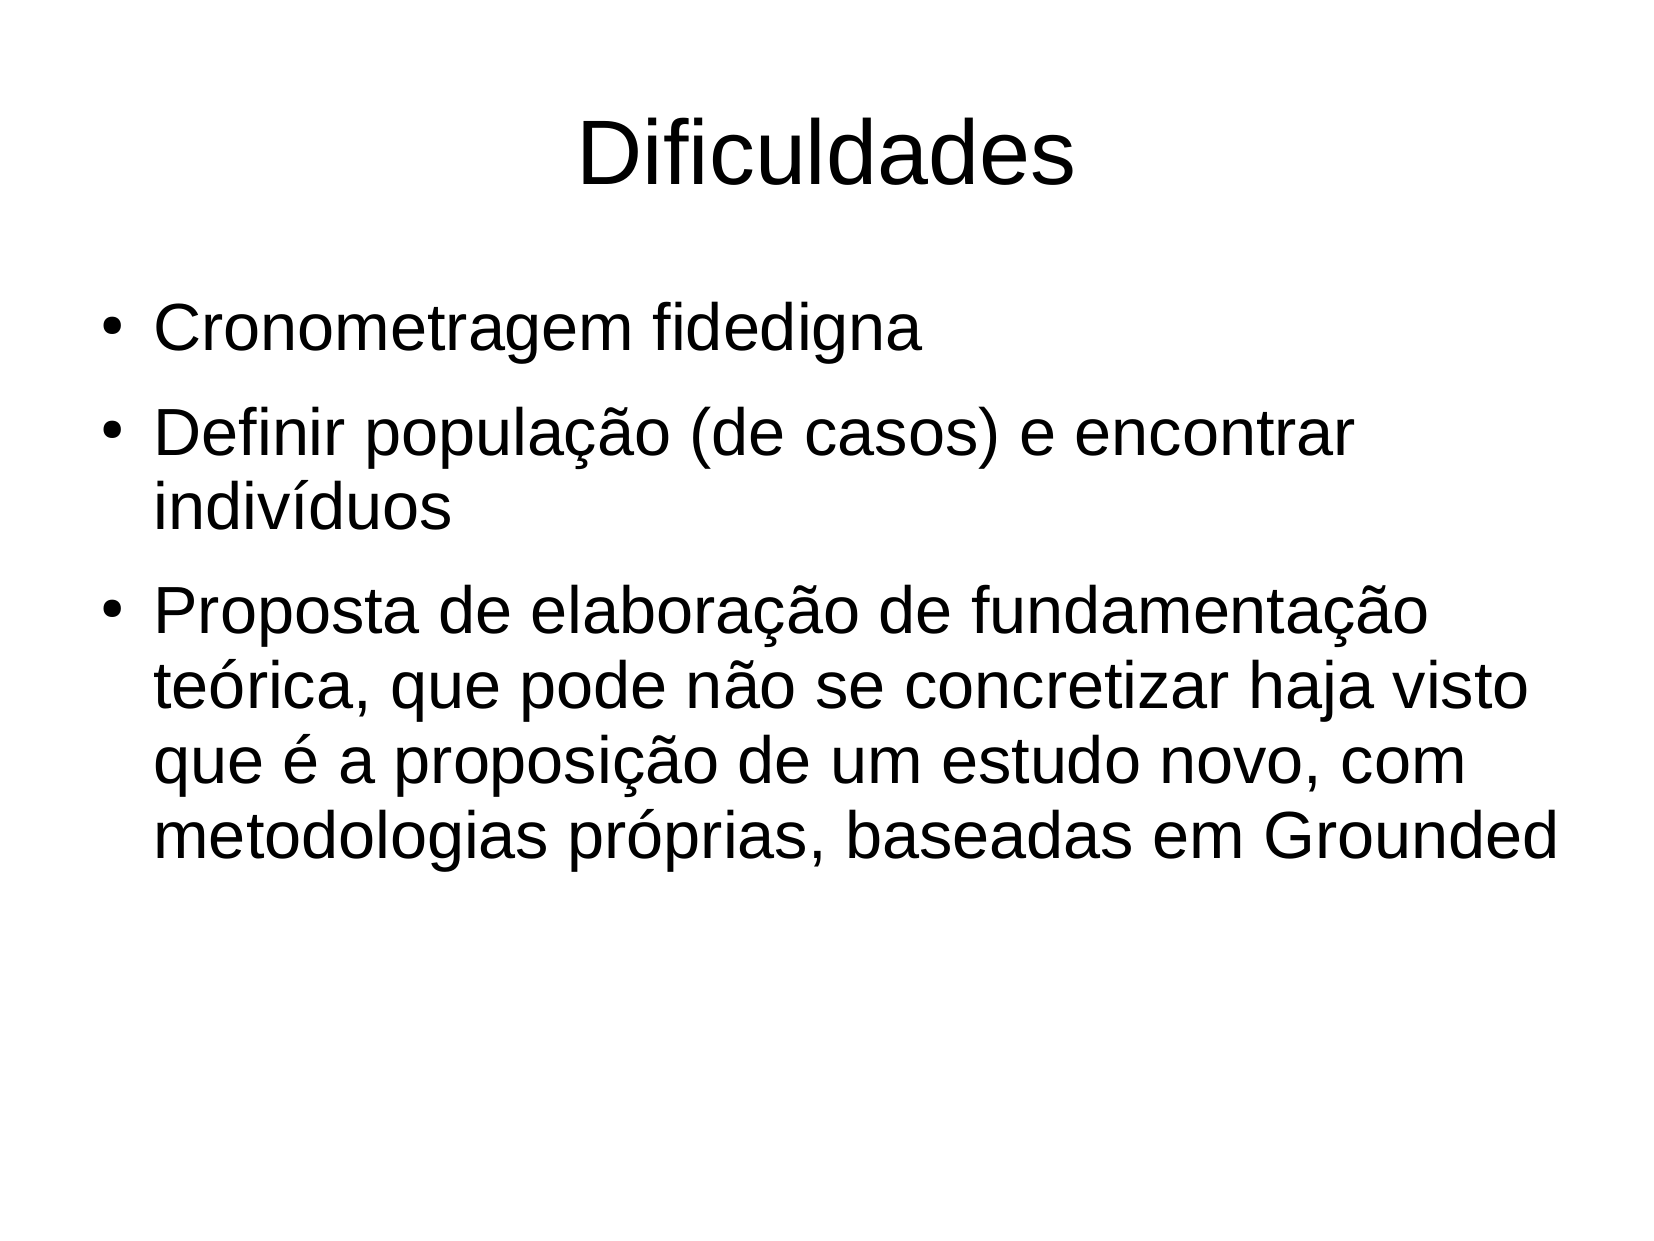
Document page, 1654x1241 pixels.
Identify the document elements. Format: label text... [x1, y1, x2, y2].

list Cronometragem fidedigna Definir população (de casos) e encontrar indivíduos Proposta de elaboração de fundamentação teórica, que pode não se concretizar haja visto que é a proposição de um estudo novo, com metodologias próprias, baseadas em Grounded [82, 290, 1571, 1010]
title Dificuldades [82, 49, 1571, 257]
